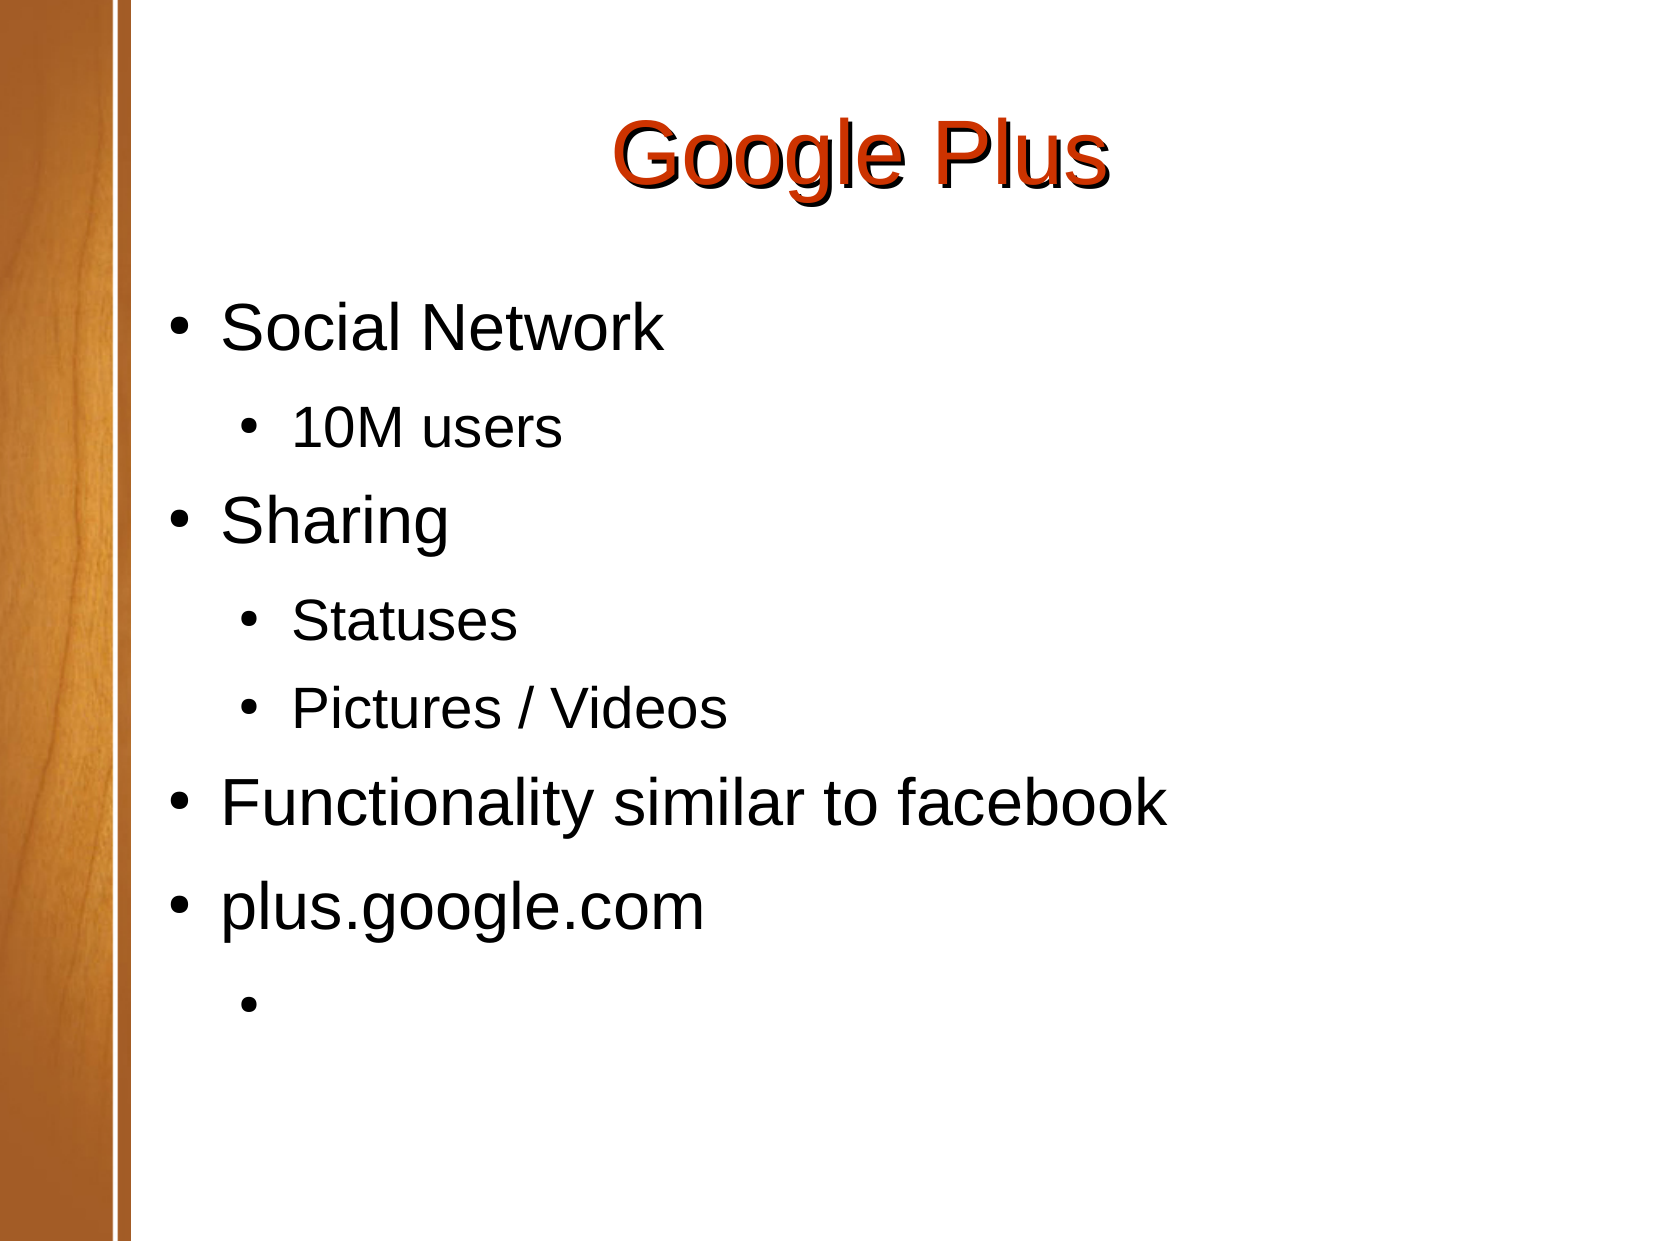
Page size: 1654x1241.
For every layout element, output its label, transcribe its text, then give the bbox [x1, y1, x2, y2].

picture [0, 0, 131, 1241]
list Social Network 10M users Sharing Statuses Pictures / Videos Functionality similar to facebook plus.google.com [150, 290, 1571, 1094]
title Google Plus [150, 56, 1571, 250]
